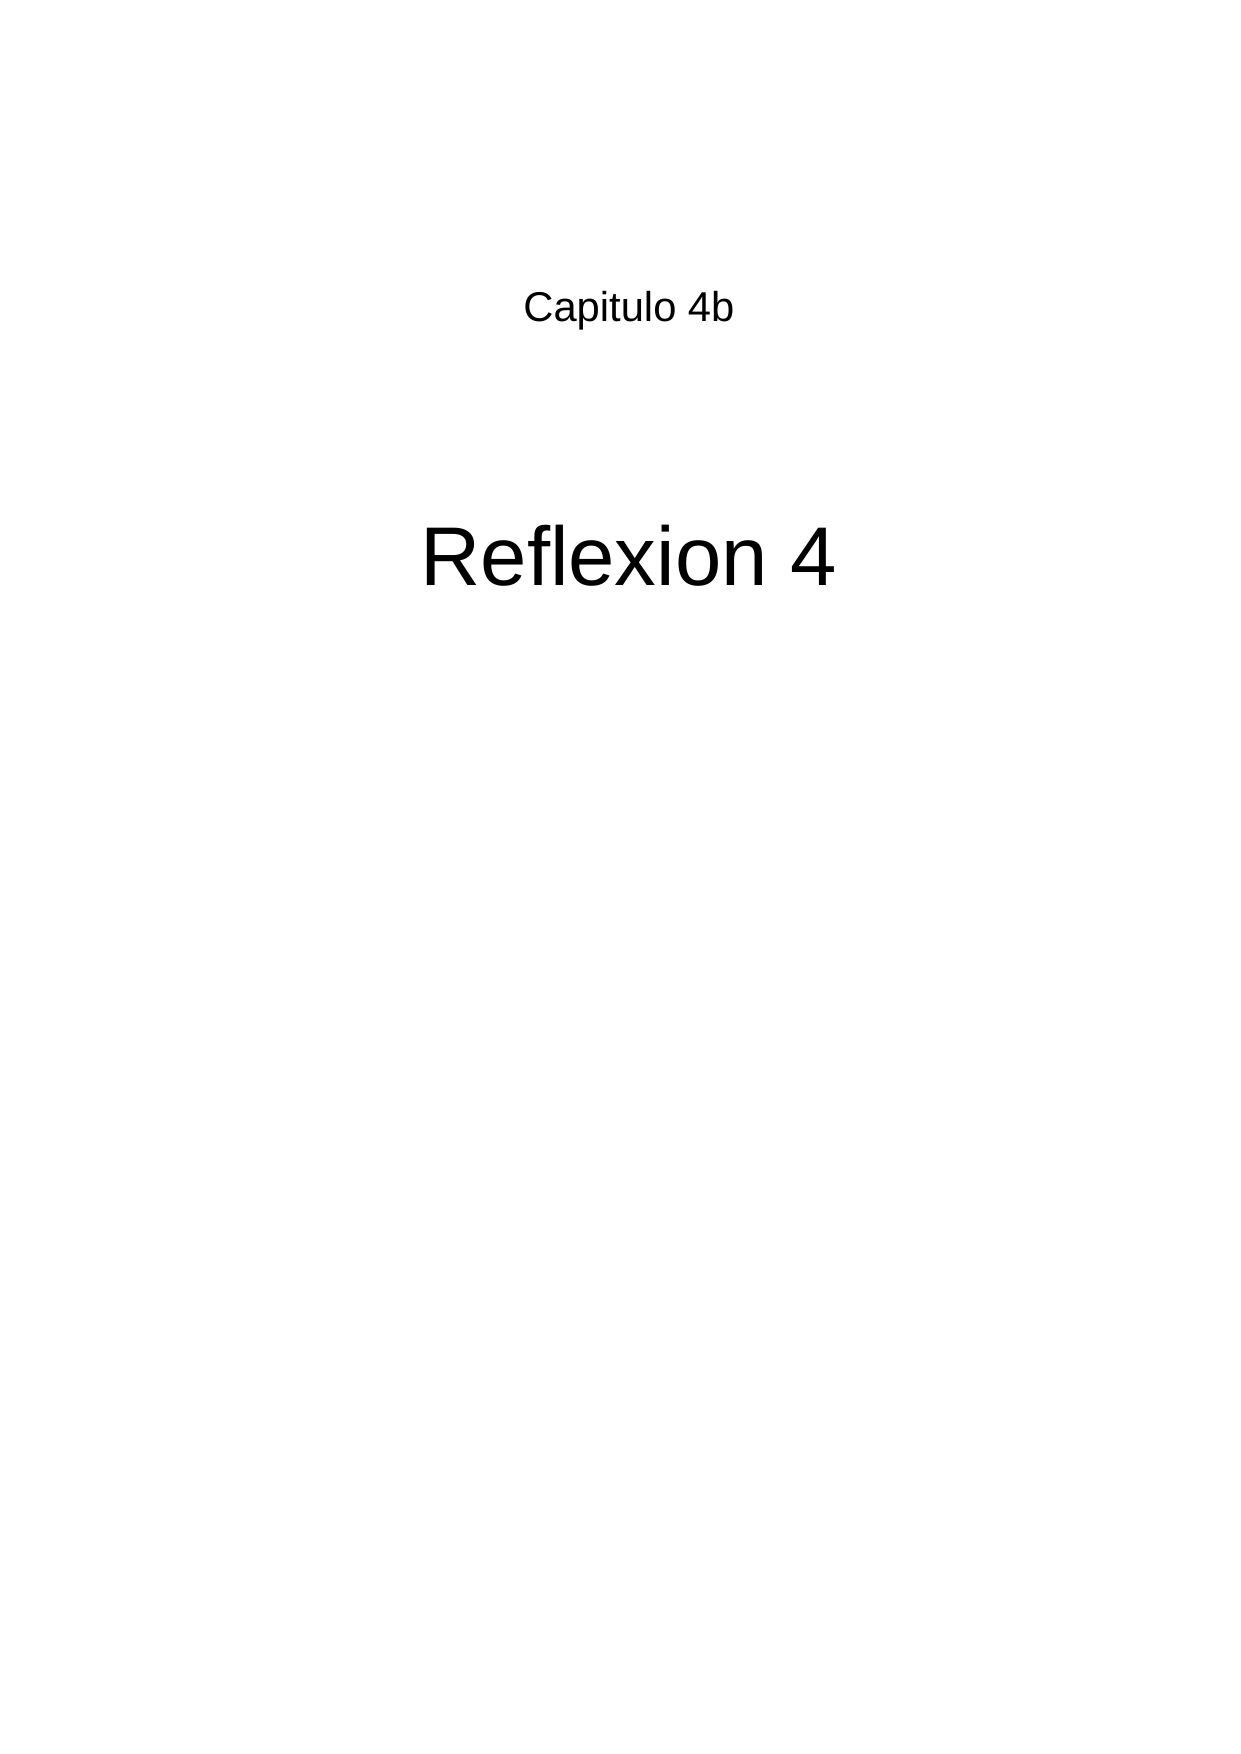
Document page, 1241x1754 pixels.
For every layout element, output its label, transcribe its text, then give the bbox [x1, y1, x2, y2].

title Capitulo 4b Reflexion 4 [124, 283, 1134, 604]
